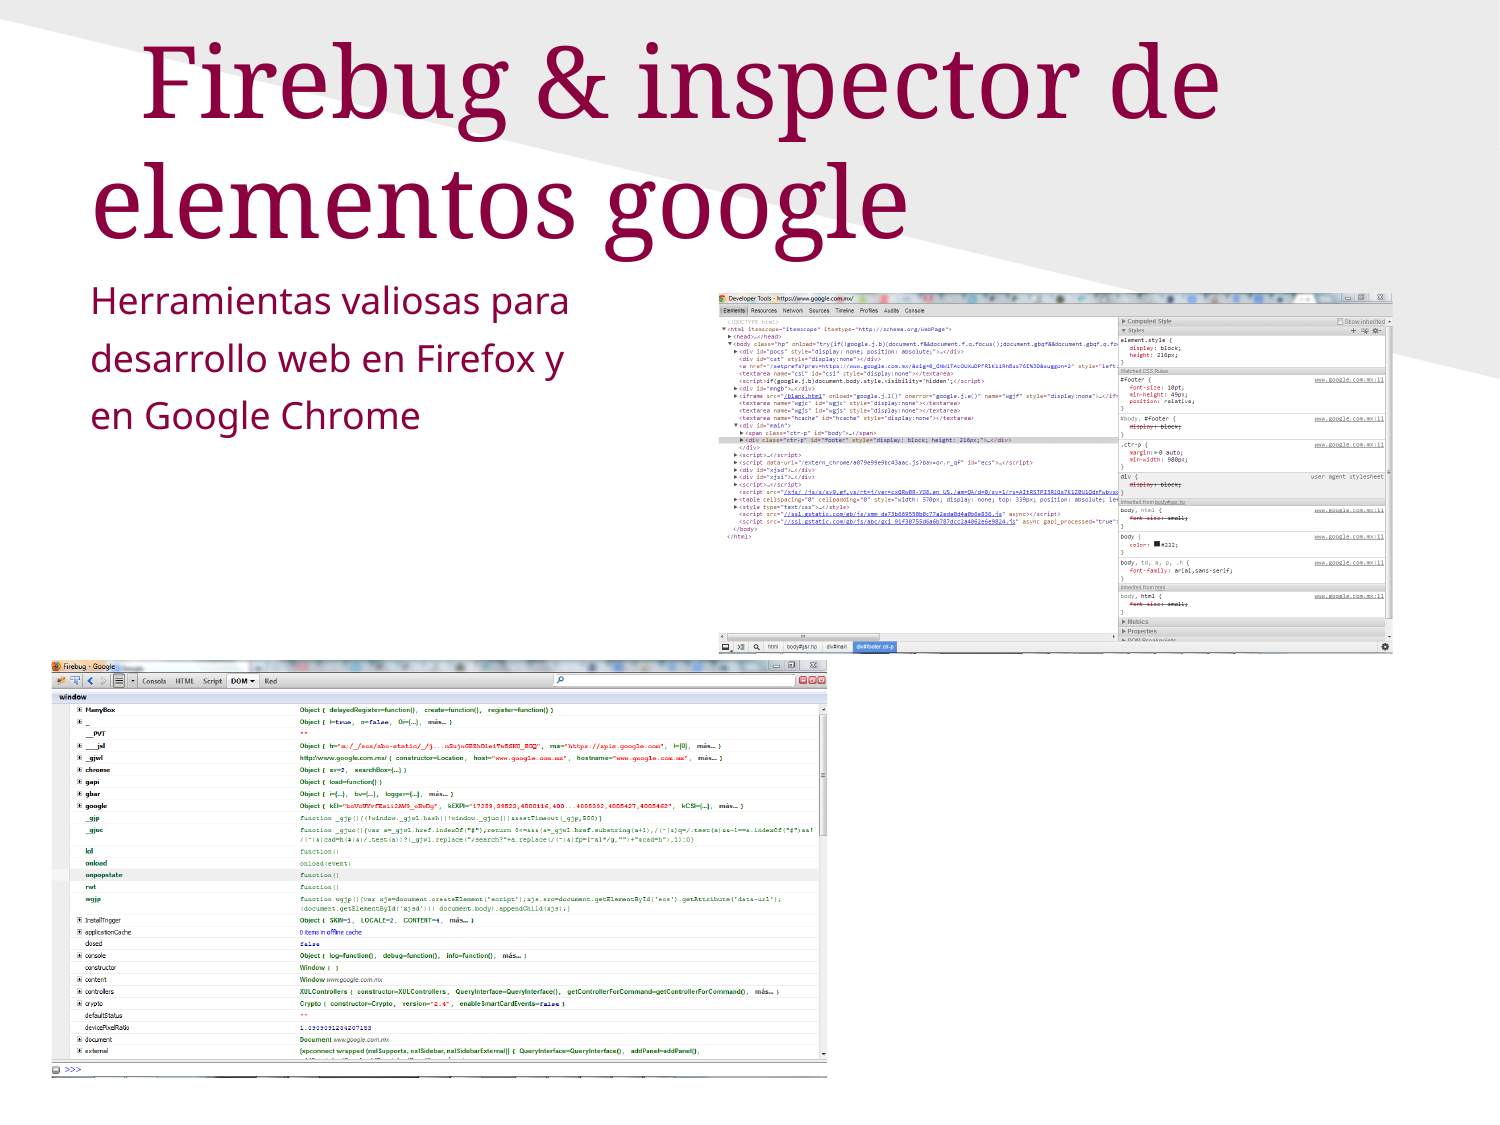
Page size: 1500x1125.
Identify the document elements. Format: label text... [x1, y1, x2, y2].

text_box [718, 293, 1393, 655]
text_box [51, 660, 828, 1078]
title Firebug & inspector de elementos google [75, 45, 1425, 233]
list Herramientas valiosas para desarrollo web en Firefox y en Google Chrome [75, 262, 1425, 1078]
